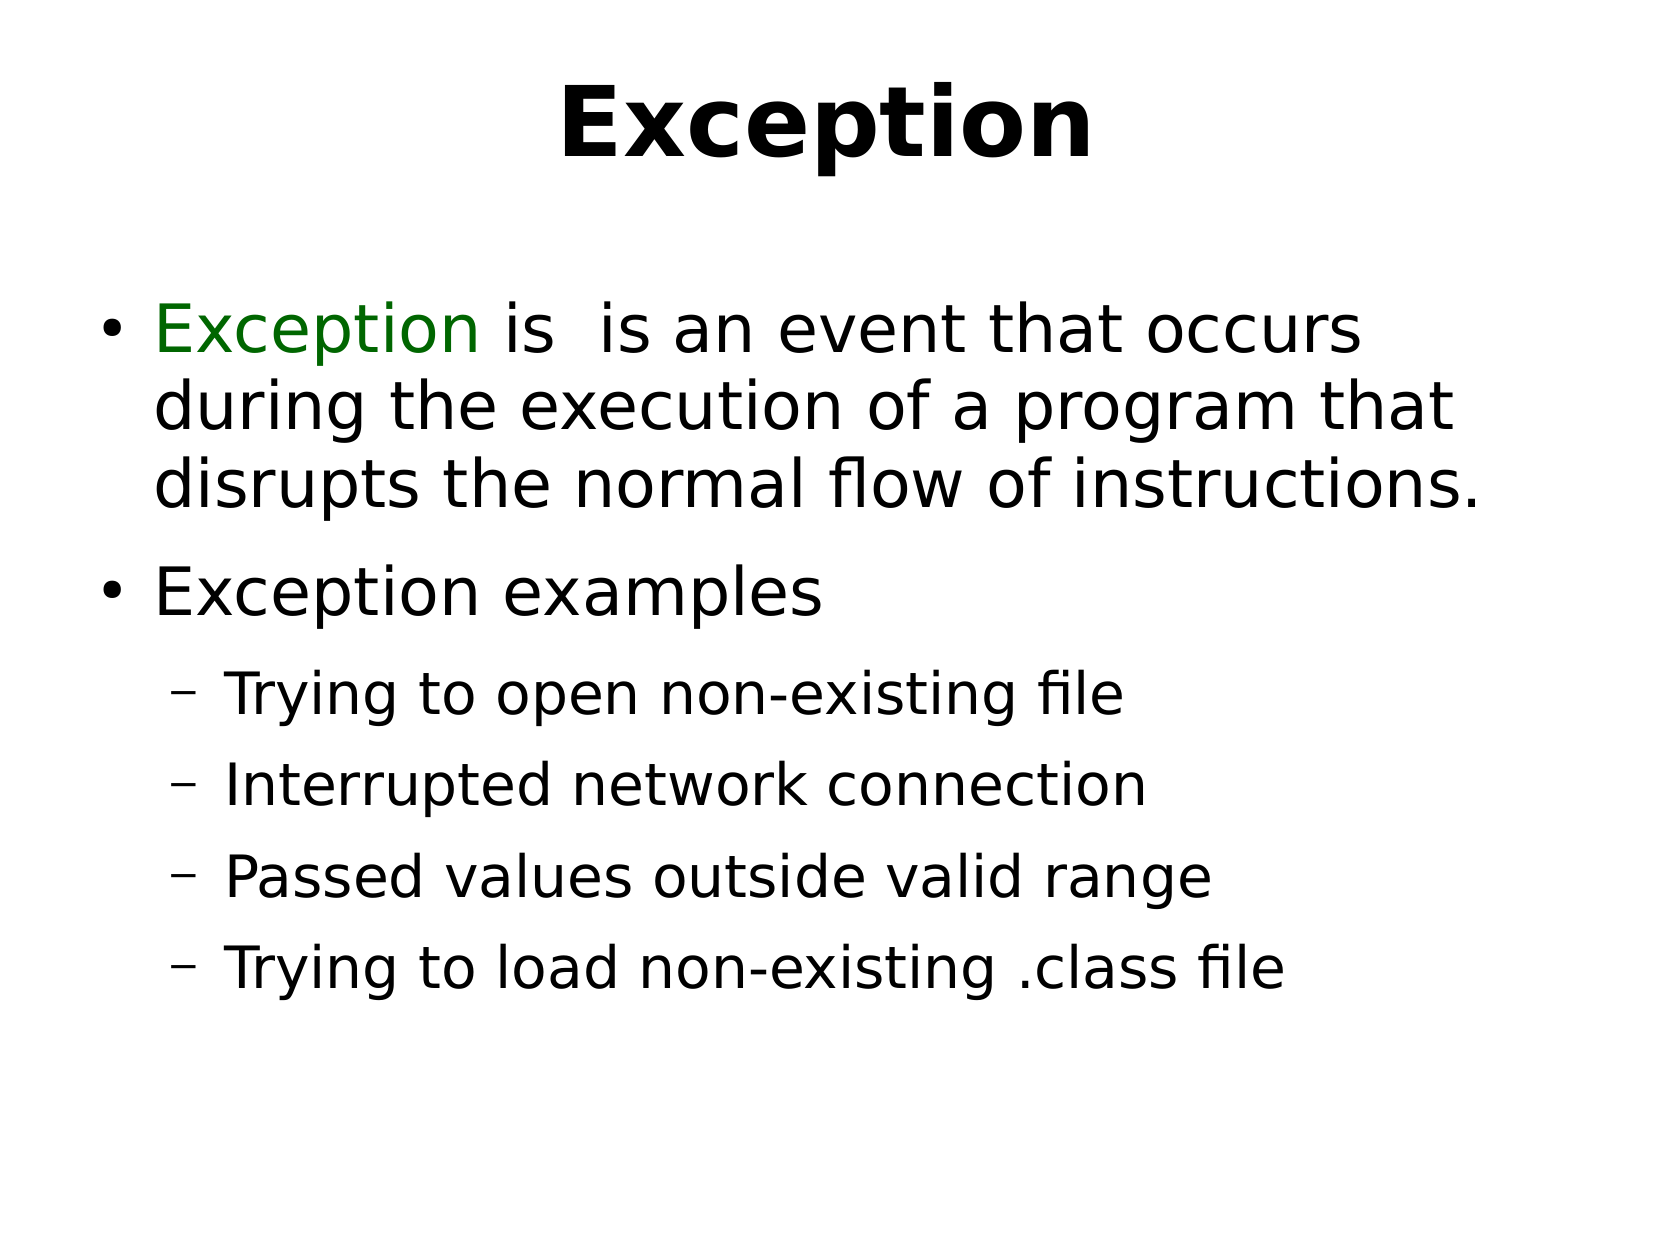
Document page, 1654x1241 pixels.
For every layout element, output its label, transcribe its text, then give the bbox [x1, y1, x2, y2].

title Exception [82, 49, 1571, 196]
list Exception is is an event that occurs during the execution of a program that disrupts the normal flow of instructions. Exception examples Trying to open non-existing file Interrupted network connection Passed values outside valid range Trying to load non-existing .class file [82, 290, 1538, 1010]
